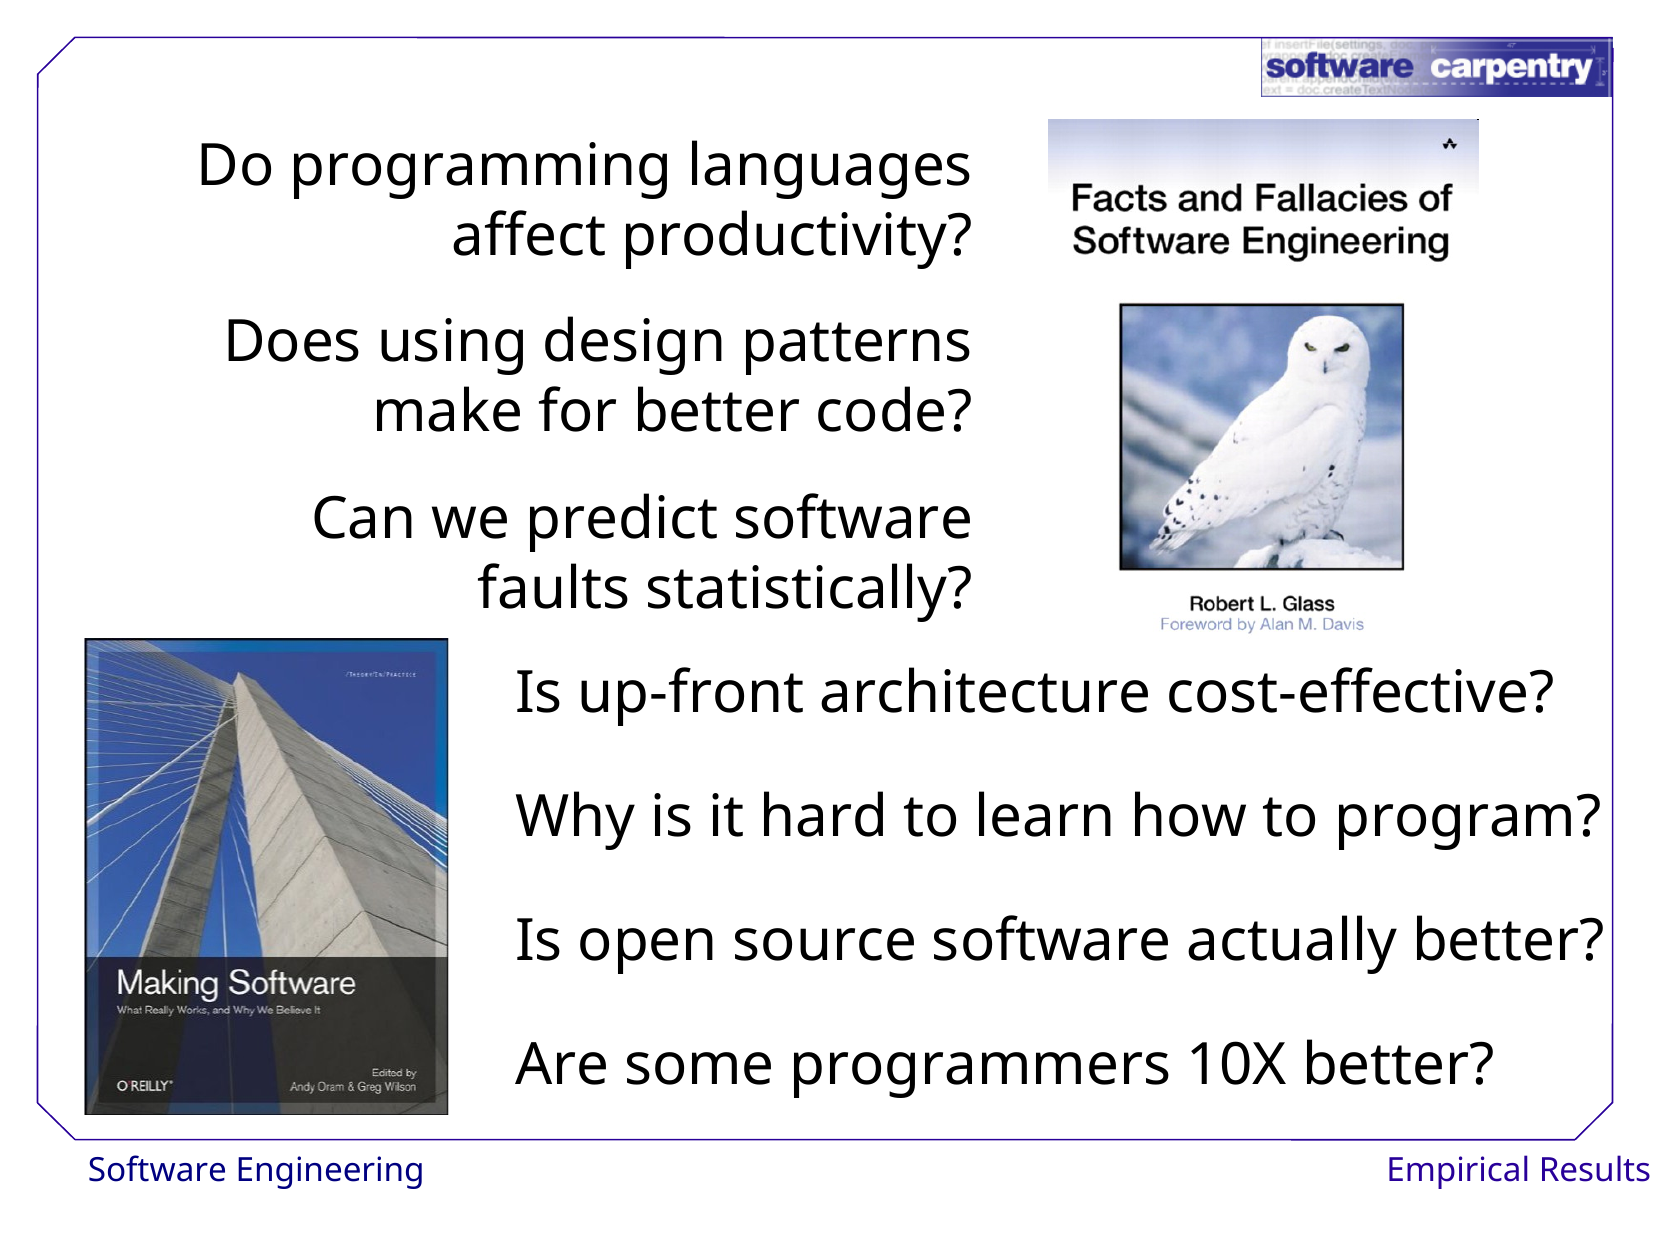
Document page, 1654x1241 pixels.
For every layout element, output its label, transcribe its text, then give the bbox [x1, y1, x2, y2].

text_box Do programming languages affect productivity? Does using design patterns make for better code? Can we predict software faults statistically? [165, 119, 988, 628]
picture [1048, 119, 1479, 658]
picture [84, 638, 449, 1115]
picture [1261, 39, 1613, 97]
text_box Is up-front architecture cost-effective? Why is it hard to learn how to program? Is open source software actually better? Are some programmers 10X better? [500, 629, 1621, 1105]
